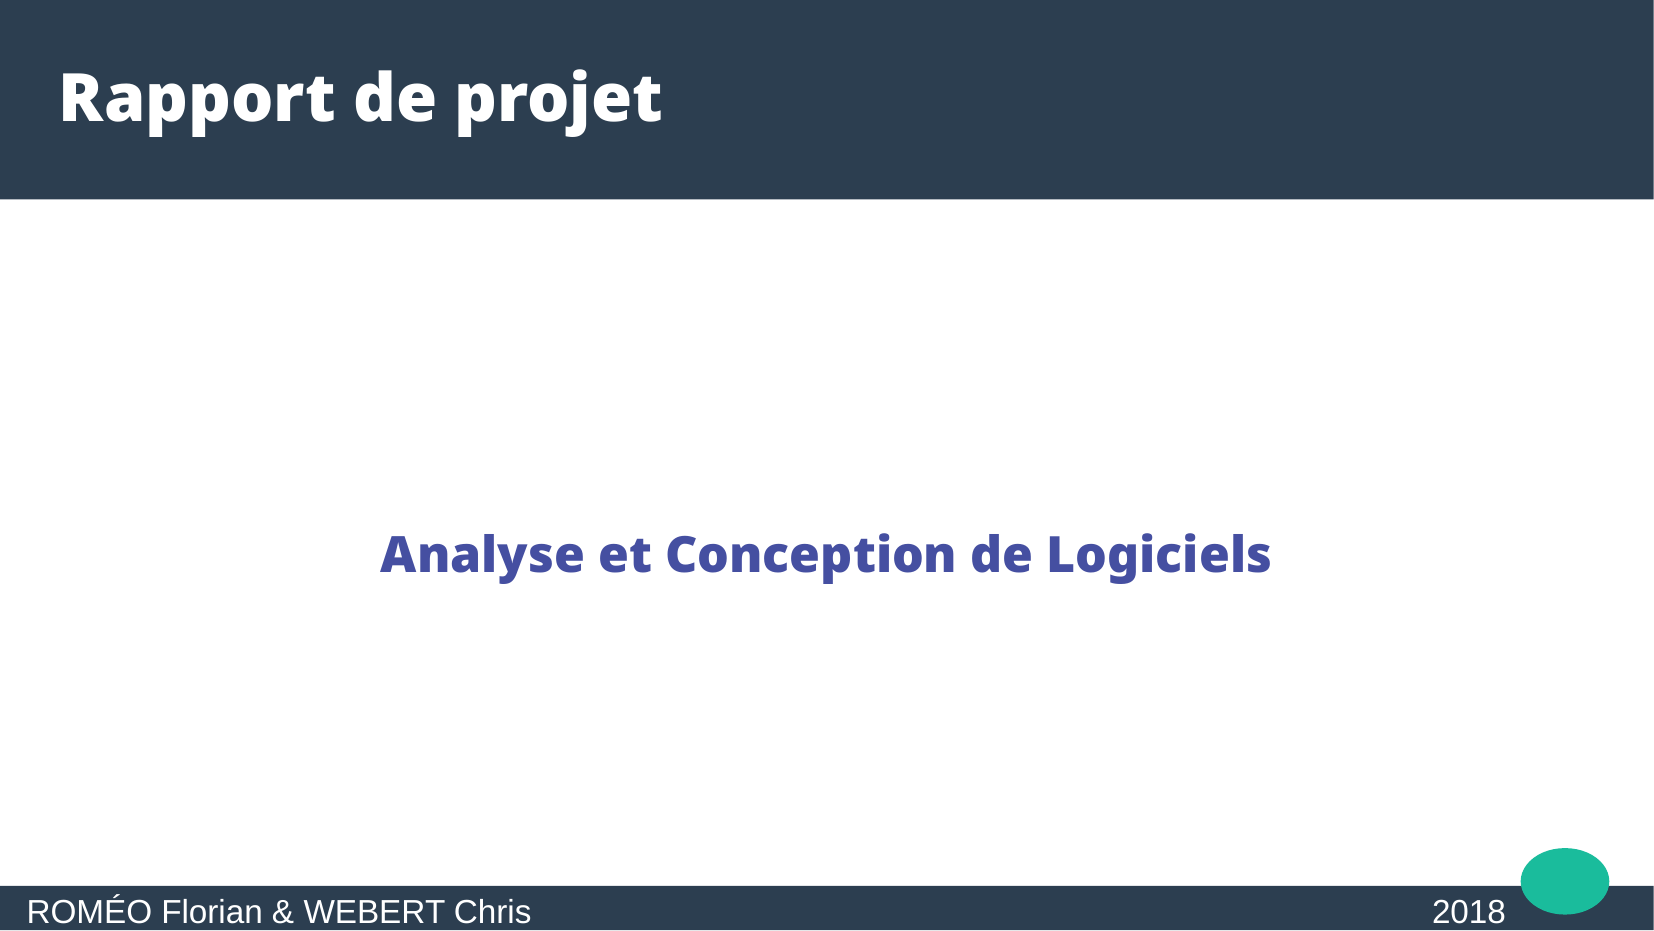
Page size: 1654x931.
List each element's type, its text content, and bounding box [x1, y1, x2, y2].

text_box ROMÉO Florian & WEBERT Chris [11, 885, 1040, 931]
title Rapport de projet [59, 37, 1595, 156]
subtitle Analyse et Conception de Logiciels [59, 243, 1595, 864]
text_box 2018 [1417, 885, 1630, 931]
